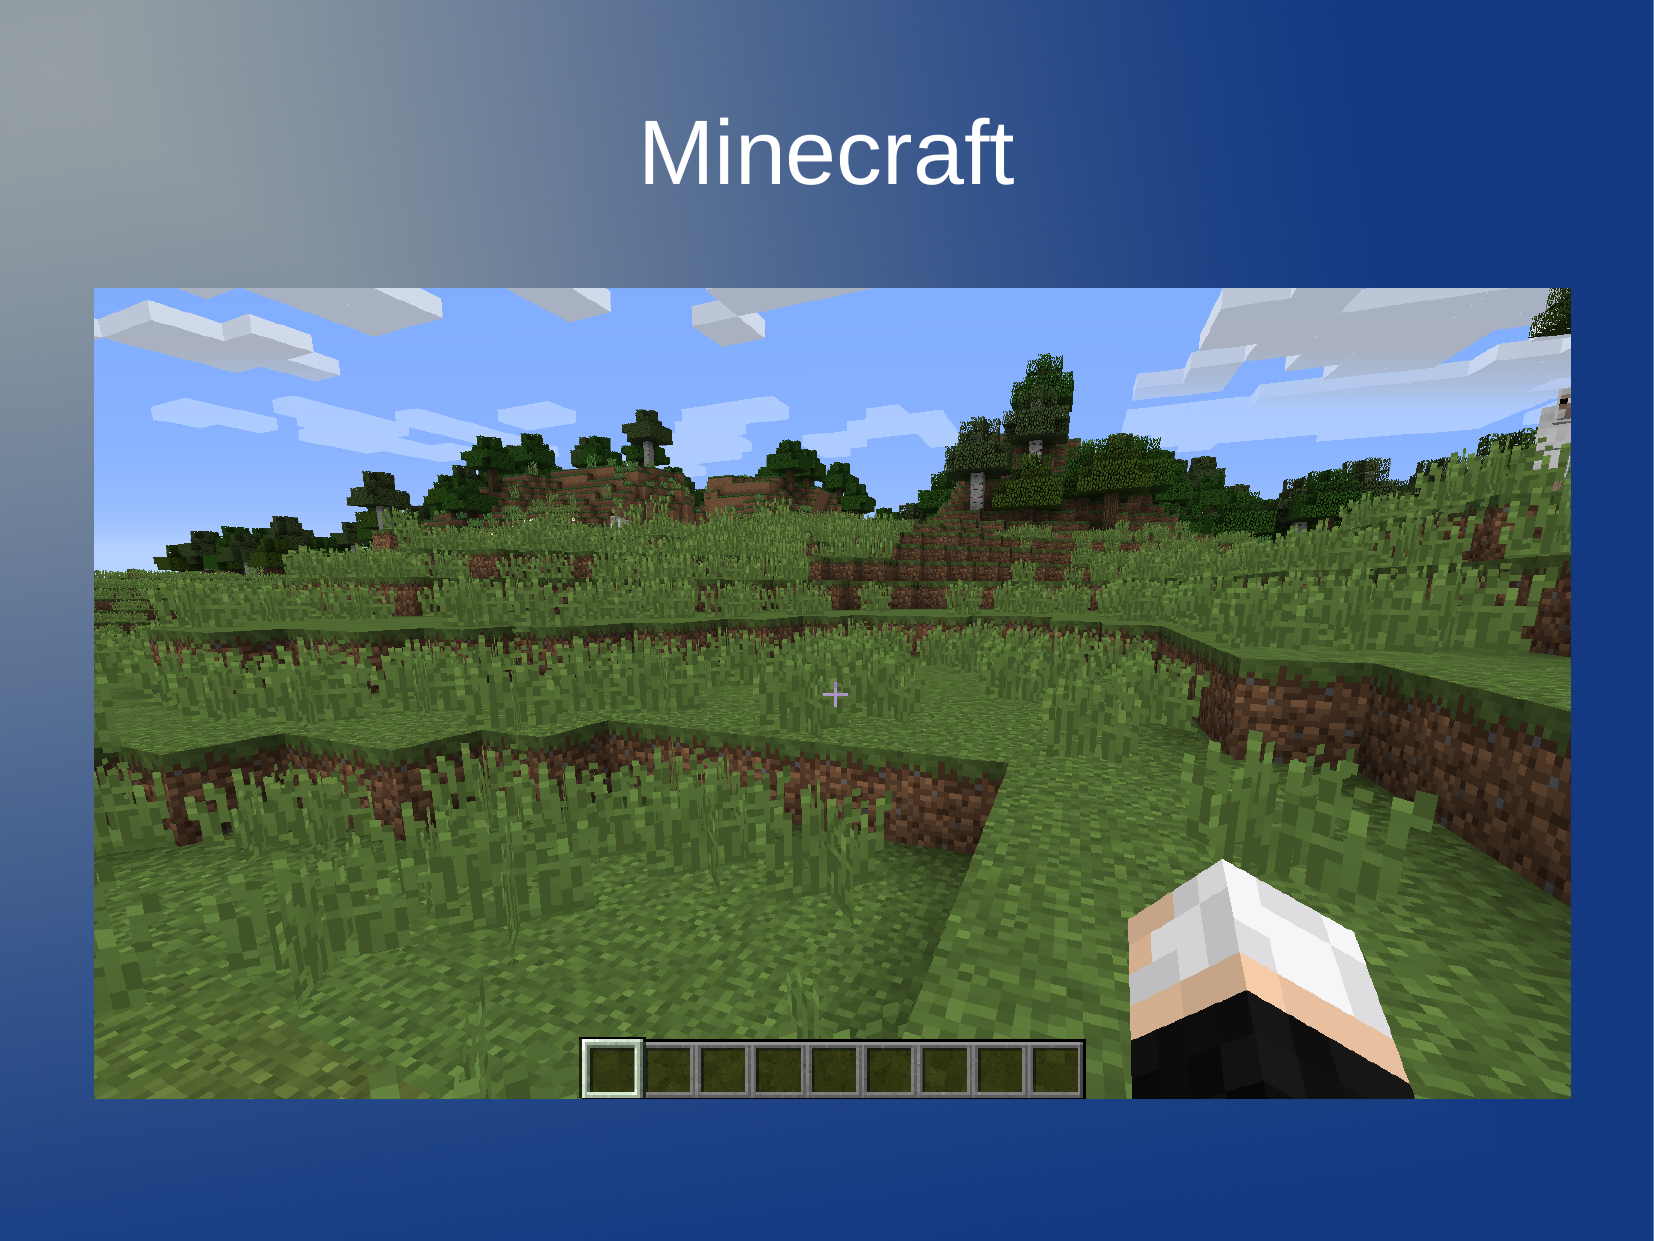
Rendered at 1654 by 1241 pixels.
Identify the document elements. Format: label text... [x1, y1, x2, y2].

picture [0, 0, 1654, 1241]
title Minecraft [82, 49, 1571, 257]
